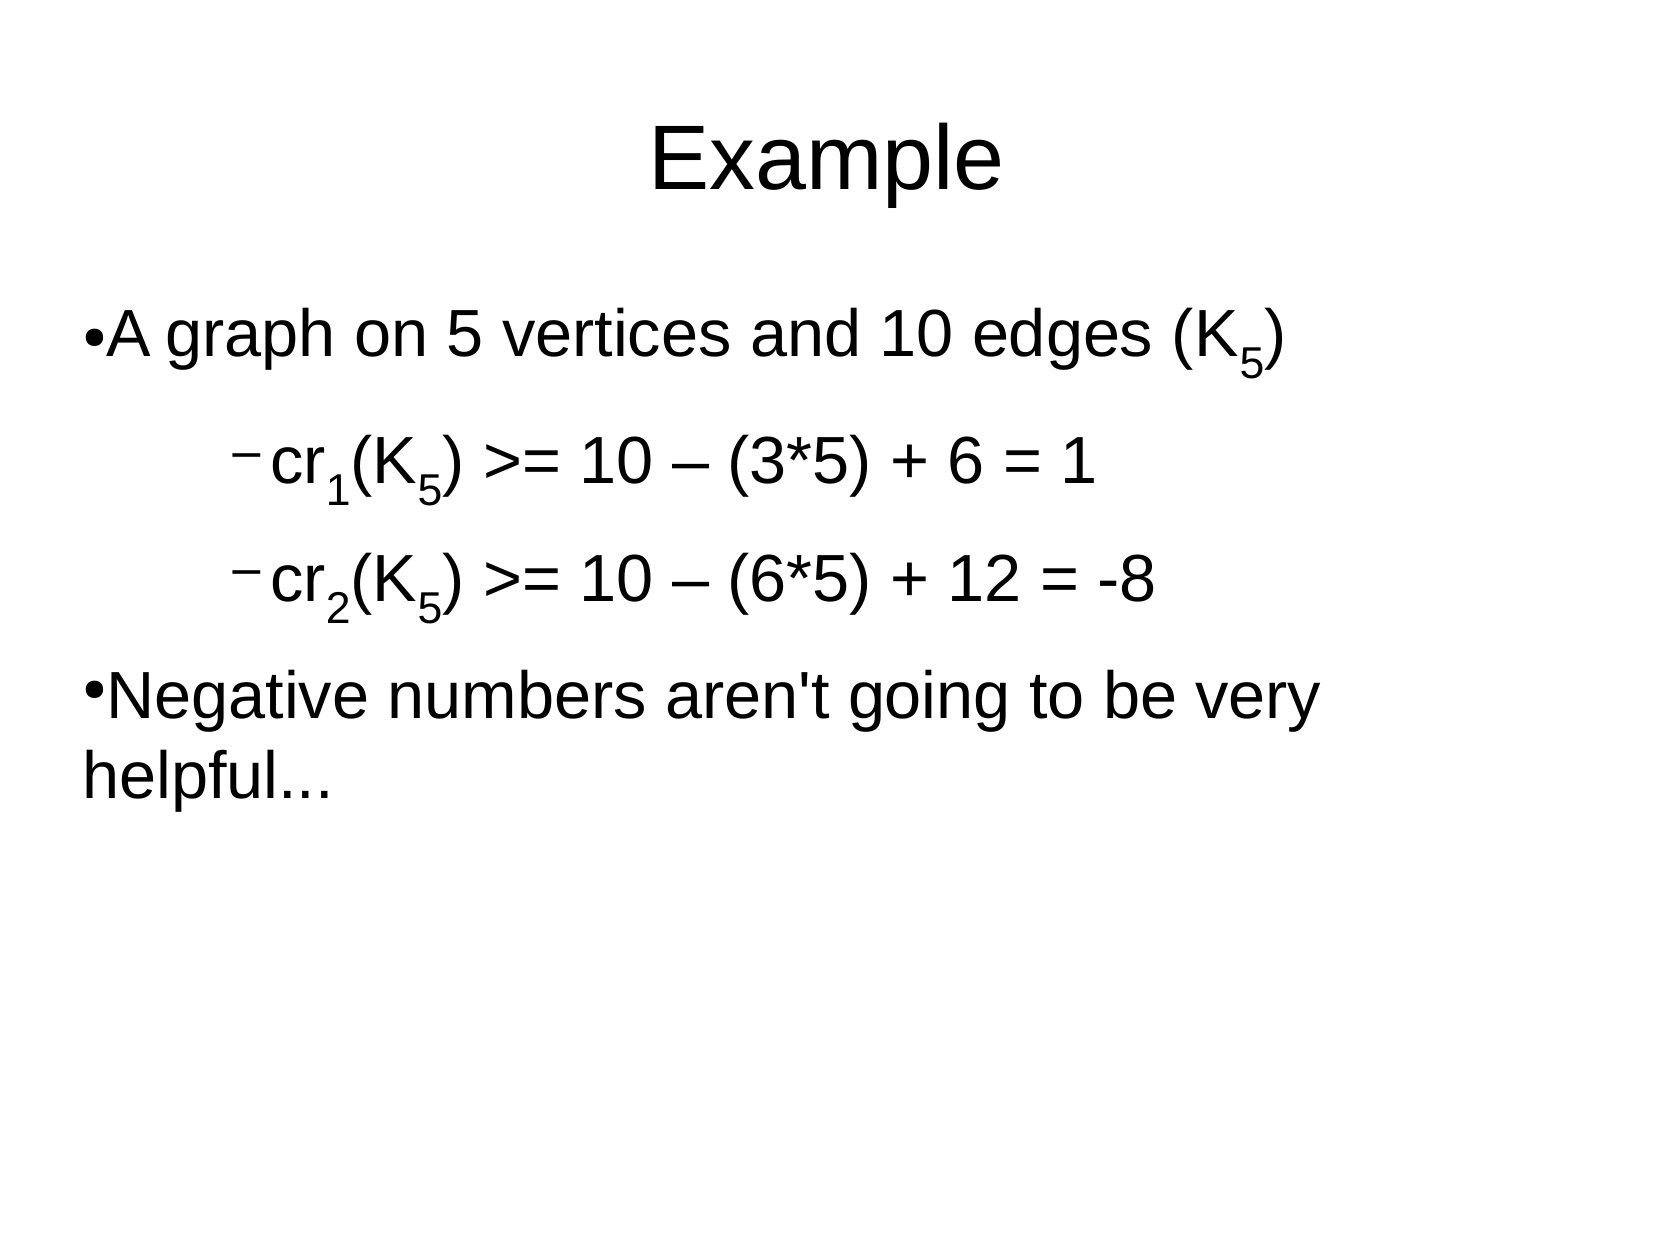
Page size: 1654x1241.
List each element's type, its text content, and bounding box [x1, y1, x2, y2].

title Example [82, 49, 1571, 257]
list A graph on 5 vertices and 10 edges (K5) cr1(K5) >= 10 – (3*5) + 6 = 1 cr2(K5) >= 10 – (6*5) + 12 = -8 Negative numbers aren't going to be very helpful... [82, 290, 1571, 1010]
